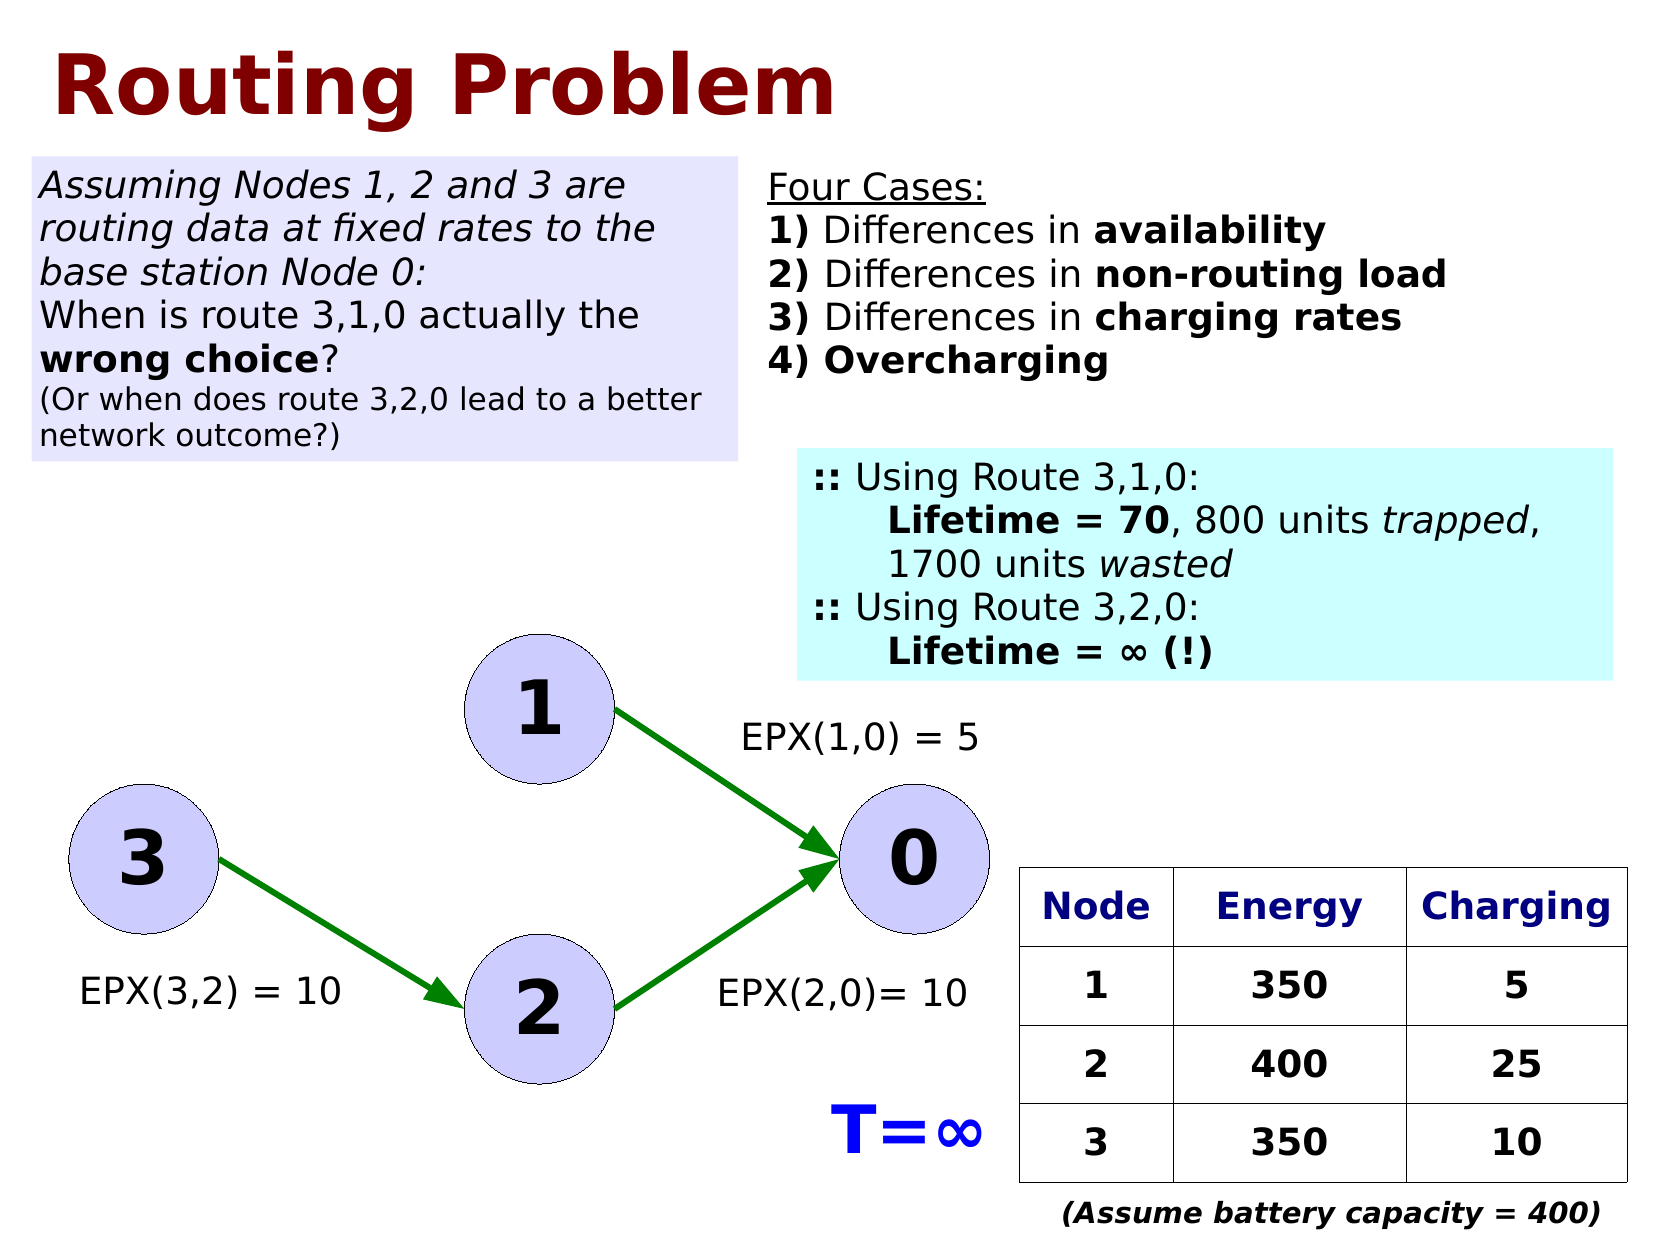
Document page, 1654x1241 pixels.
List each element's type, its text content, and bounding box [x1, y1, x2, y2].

table_header Charging [1407, 868, 1627, 946]
table_header Node [1020, 868, 1173, 946]
text_box EPX(2,0)= 10 [701, 964, 984, 1055]
text_box Four Cases: 1) Differences in availability 2) Differences in non-routing load 3) Differences in charging rates 4) Overcharging [752, 157, 1520, 565]
table_cell 350 [1174, 947, 1406, 1025]
text_box 3 [68, 784, 219, 935]
table_cell 10 [1407, 1104, 1627, 1182]
table_cell 400 [1174, 1026, 1406, 1103]
text_box Assuming Nodes 1, 2 and 3 are routing data at fixed rates to the base station Node 0: When is route 3,1,0 actually the wrong choice? (Or when does route 3,2,0 lead to a better network outcome?) [31, 156, 739, 462]
table_cell 3 [1020, 1104, 1173, 1182]
table_cell 5 [1407, 947, 1627, 1025]
text_box EPX(1,0) = 5 [725, 708, 996, 768]
text_box :: Using Route 3,1,0: Lifetime = 70, 800 units trapped, 1700 units wasted :: Using Route 3,2,0: Lifetime = ∞ (!) [797, 448, 1614, 681]
title Routing Problem [51, 0, 1654, 173]
text_box 1 [464, 634, 615, 785]
text_box 2 [464, 934, 615, 1085]
table_cell 1 [1020, 947, 1173, 1025]
table_cell 25 [1407, 1026, 1627, 1103]
table_header Energy [1174, 868, 1406, 946]
text_box T=∞ [816, 1084, 1003, 1180]
text_box EPX(3,2) = 10 [64, 962, 358, 1021]
table_cell 2 [1020, 1026, 1173, 1103]
text_box 0 [839, 784, 990, 935]
table_cell 350 [1174, 1104, 1406, 1182]
text_box (Assume battery capacity = 400) [1022, 1188, 1641, 1238]
